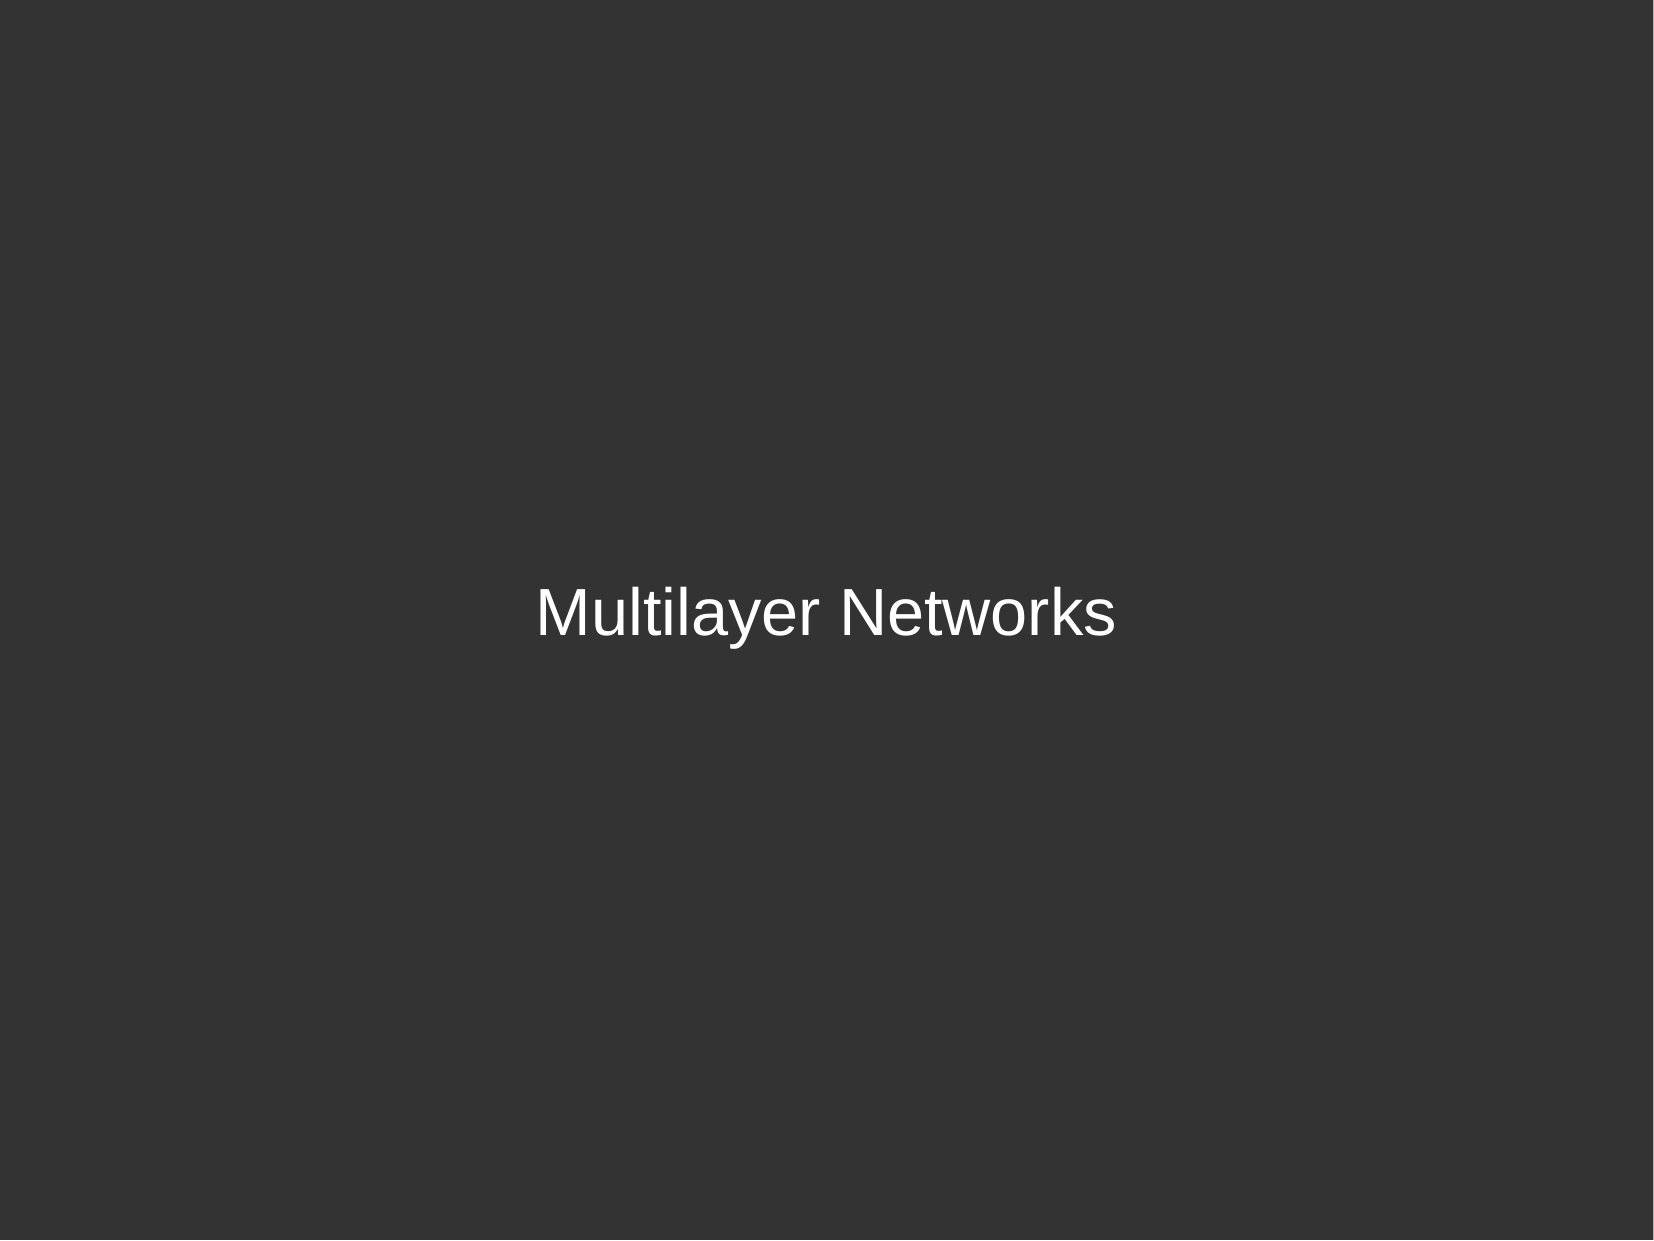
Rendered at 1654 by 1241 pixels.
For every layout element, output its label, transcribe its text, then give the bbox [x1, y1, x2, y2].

subtitle Multilayer Networks [82, 290, 1571, 1010]
